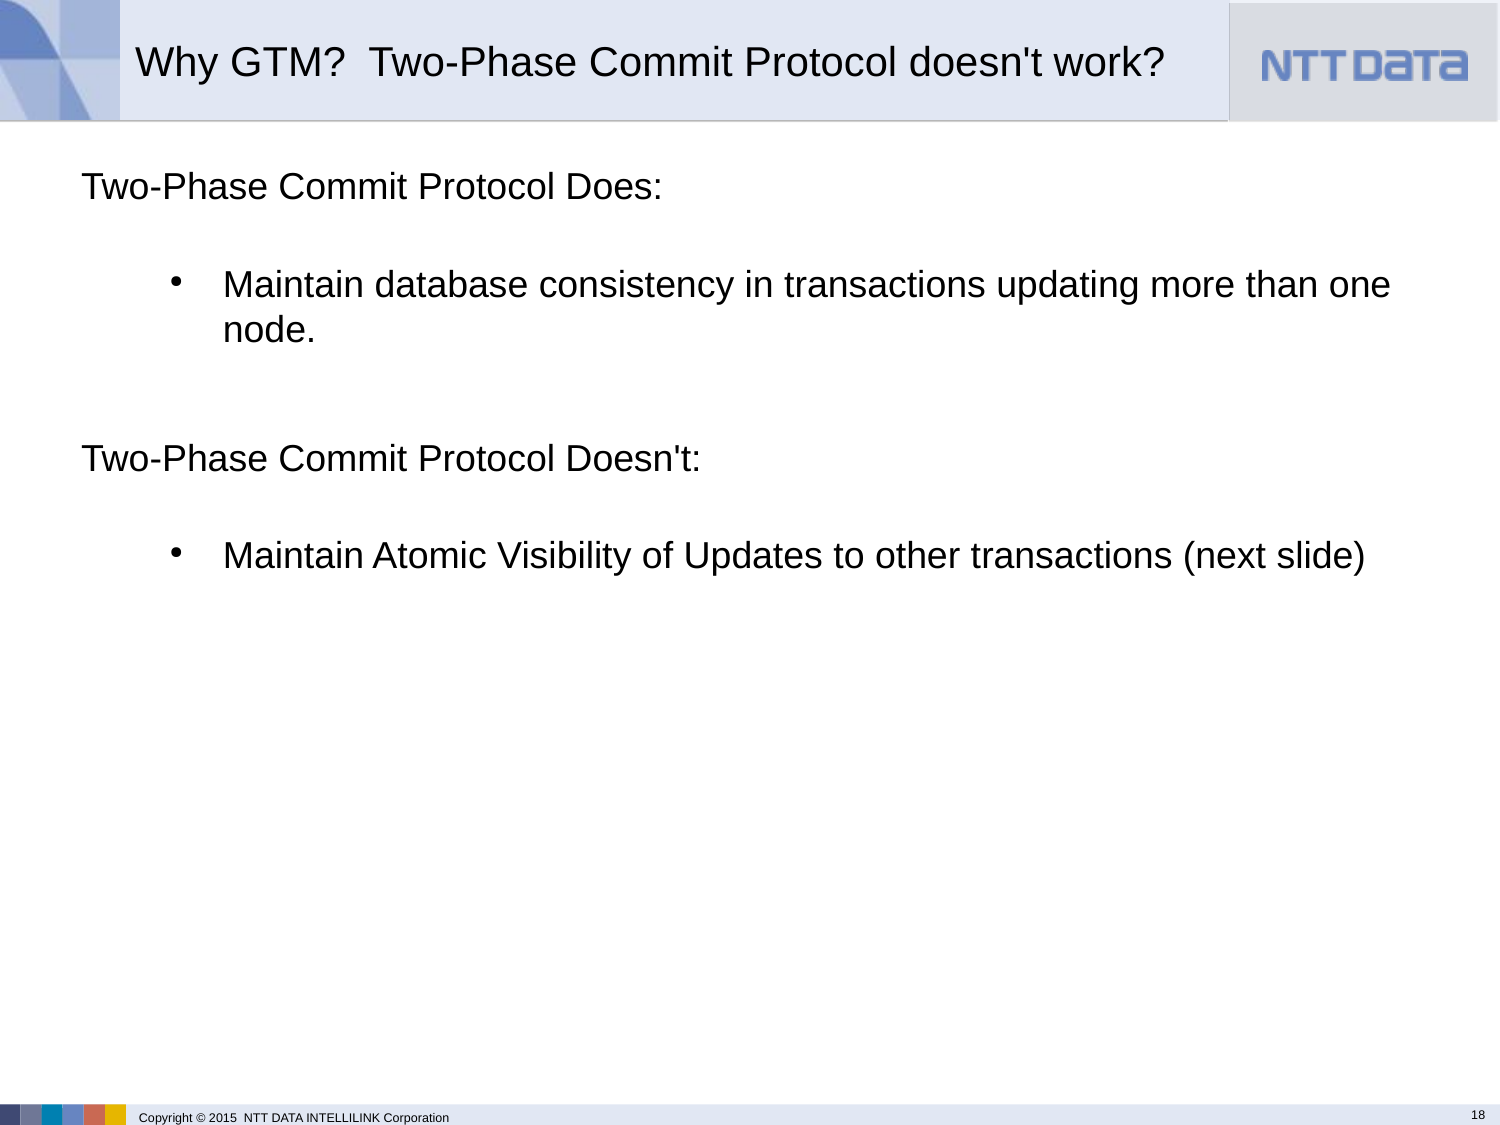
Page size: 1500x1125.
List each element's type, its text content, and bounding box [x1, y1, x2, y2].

picture [0, 0, 120, 120]
title Why GTM? Two-Phase Commit Protocol doesn't work? [120, 0, 1241, 120]
picture [1262, 50, 1468, 81]
list Two-Phase Commit Protocol Does: Maintain database consistency in transactions updating more than one node. Two-Phase Commit Protocol Doesn't: Maintain Atomic Visibility of Updates to other transactions (next slide) [51, 154, 1446, 1069]
